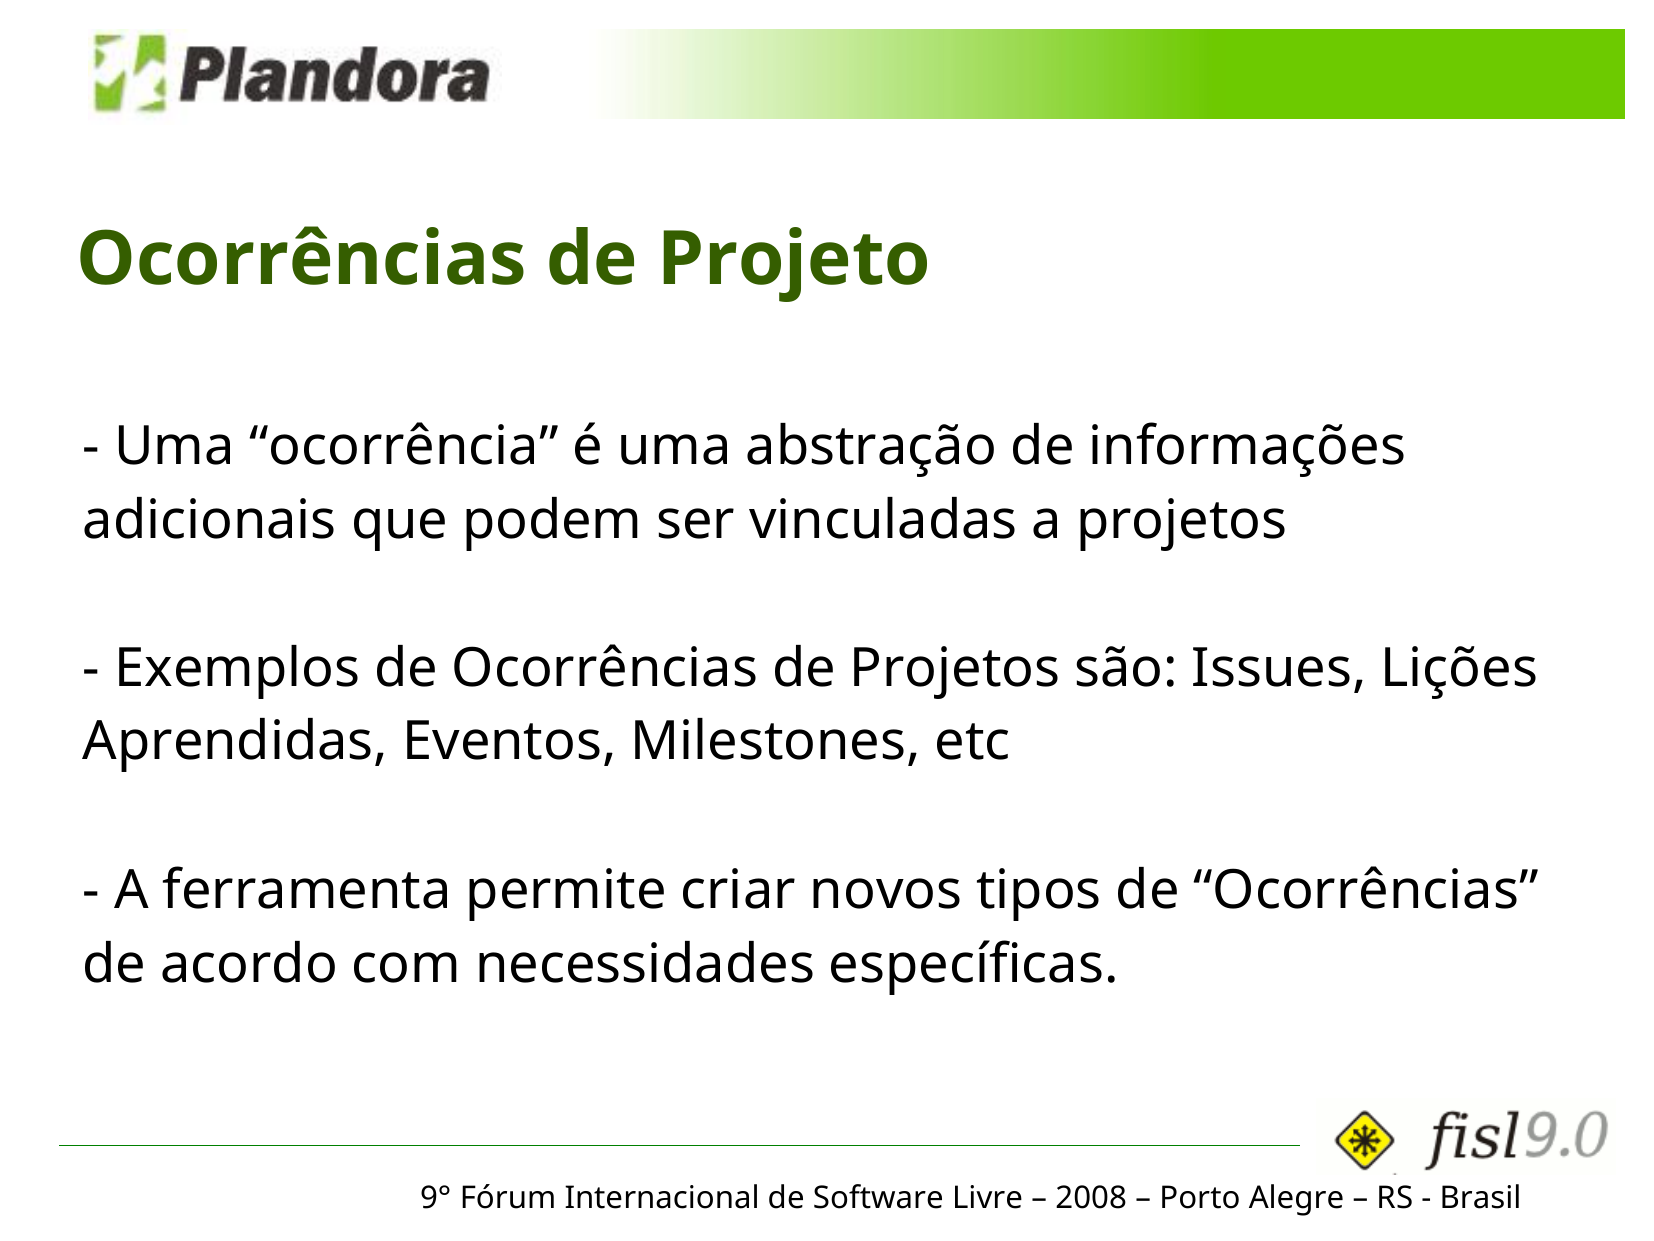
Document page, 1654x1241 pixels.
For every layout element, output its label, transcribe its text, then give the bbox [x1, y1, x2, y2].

subtitle - Uma “ocorrência” é uma abstração de informações adicionais que podem ser vinculadas a projetos - Exemplos de Ocorrências de Projetos são: Issues, Lições Aprendidas, Eventos, Milestones, etc - A ferramenta permite criar novos tipos de “Ocorrências” de acordo com necessidades específicas. [82, 329, 1566, 1150]
title Ocorrências de Projeto [76, 156, 1536, 355]
picture [1316, 1098, 1616, 1175]
picture [88, 29, 1625, 125]
